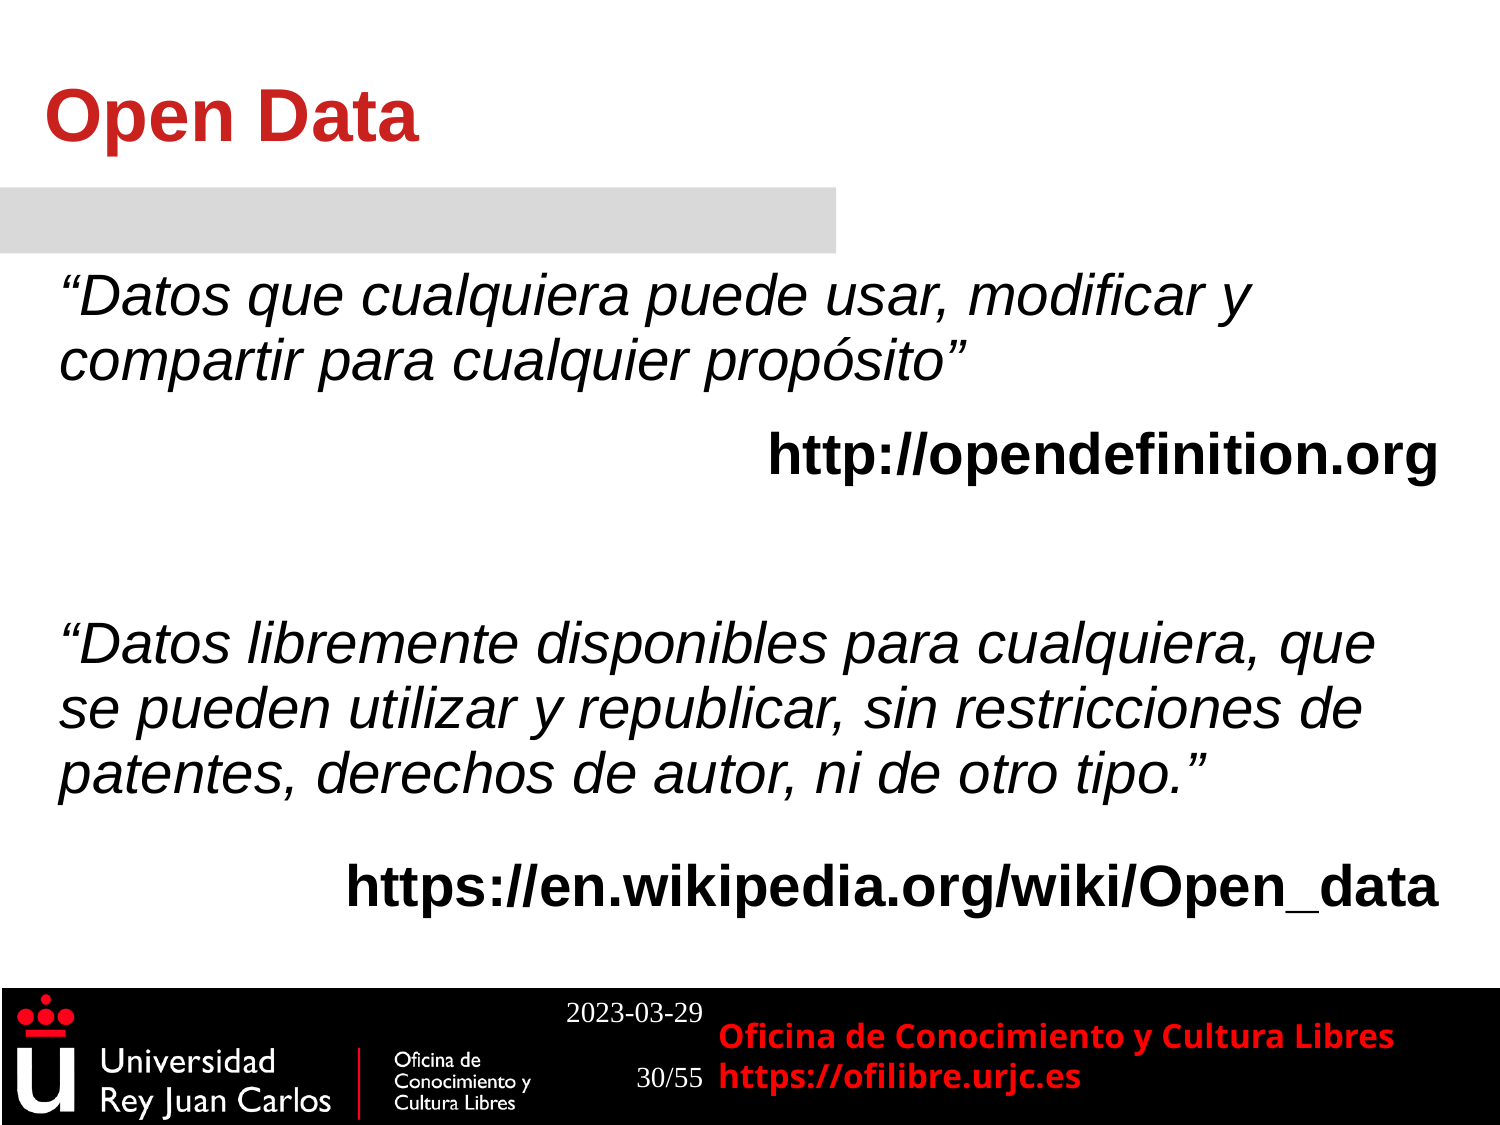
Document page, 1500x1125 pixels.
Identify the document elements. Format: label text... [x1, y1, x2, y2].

picture [17, 994, 531, 1120]
text_box Open Data [30, 66, 1036, 249]
text_box “Datos que cualquiera puede usar, modificar y compartir para cualquier propósito” http://opendefinition.org “Datos libremente disponibles para cualquiera, que se pueden utilizar y republicar, sin restricciones de patentes, derechos de autor, ni de otro tipo.” https://en.wikipedia.org/wiki/Open_data [45, 254, 1456, 926]
title [75, 7, 1425, 196]
